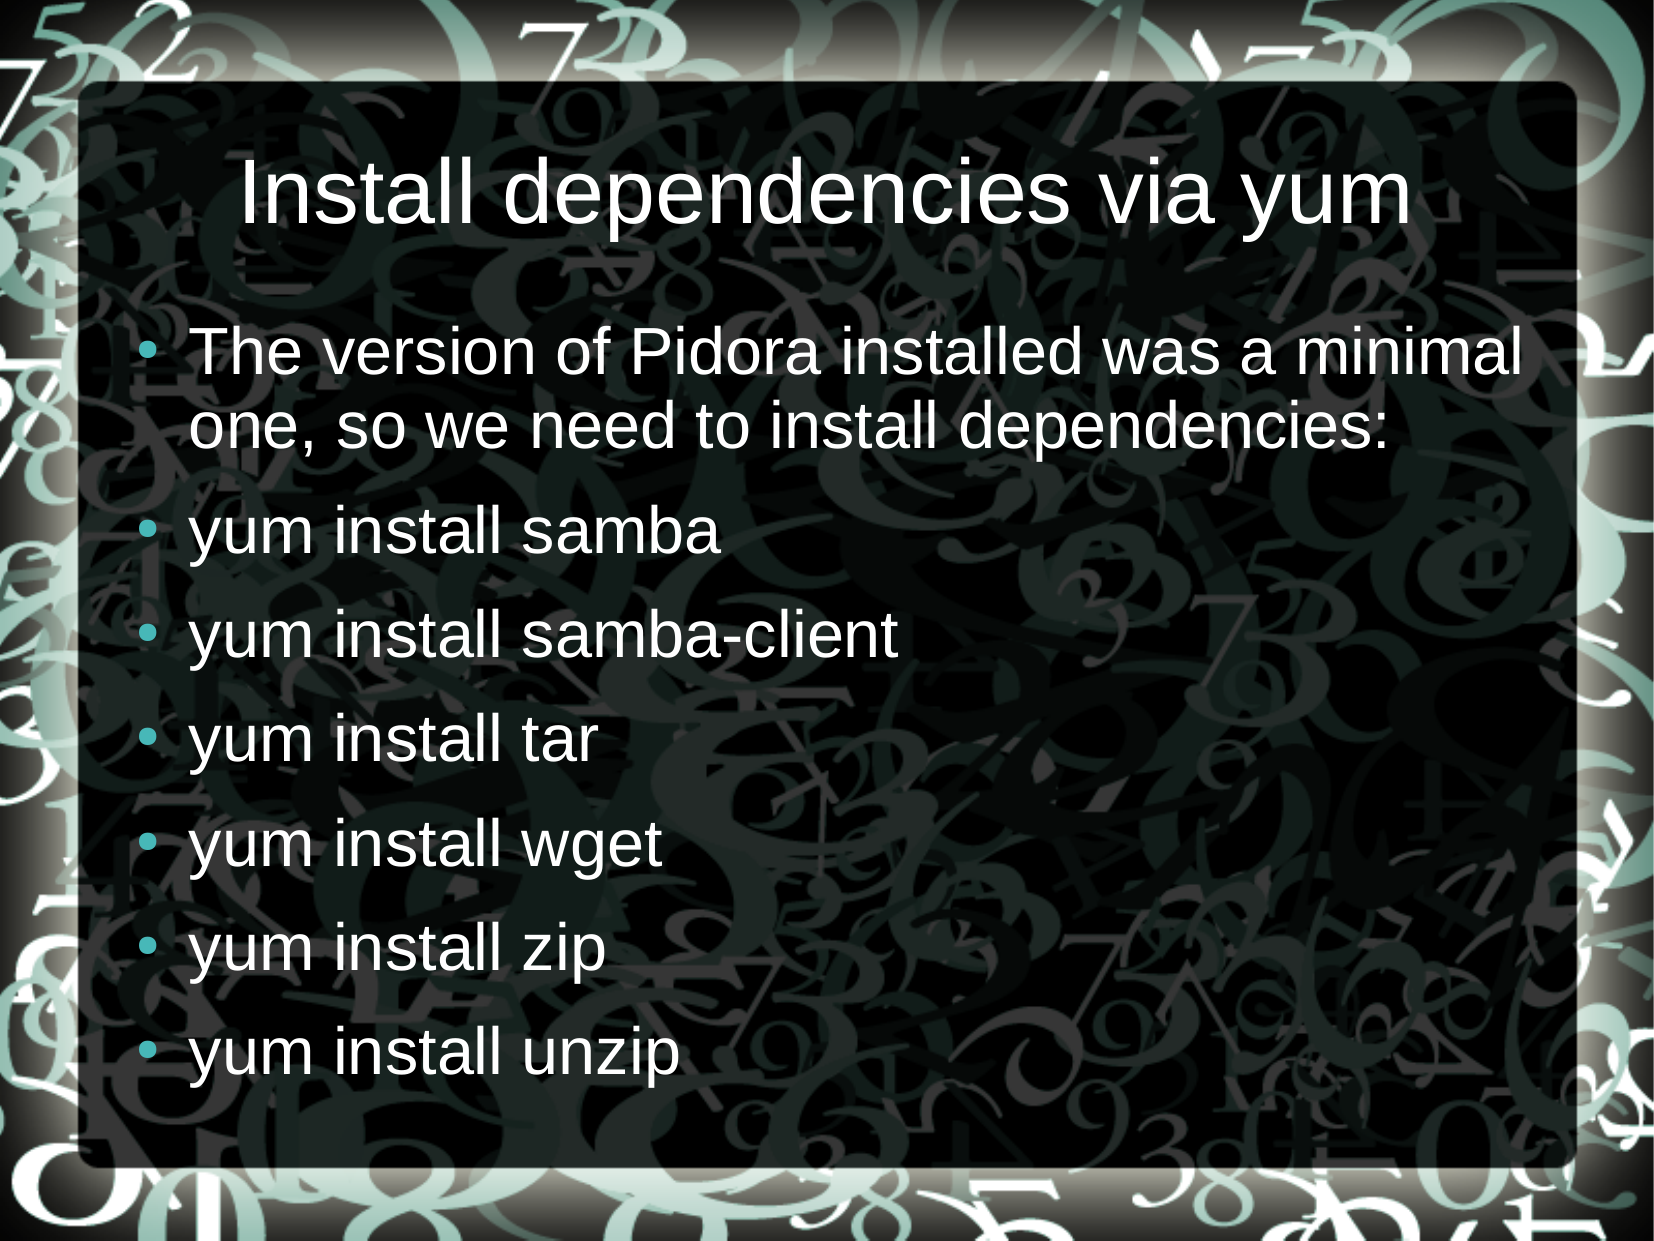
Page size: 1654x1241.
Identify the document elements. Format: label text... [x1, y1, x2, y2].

picture [0, 0, 1654, 1241]
list The version of Pidora installed was a minimal one, so we need to install dependencies: yum install samba yum install samba-client yum install tar yum install wget yum install zip yum install unzip [118, 313, 1542, 1088]
title Install dependencies via yum [82, 88, 1571, 296]
